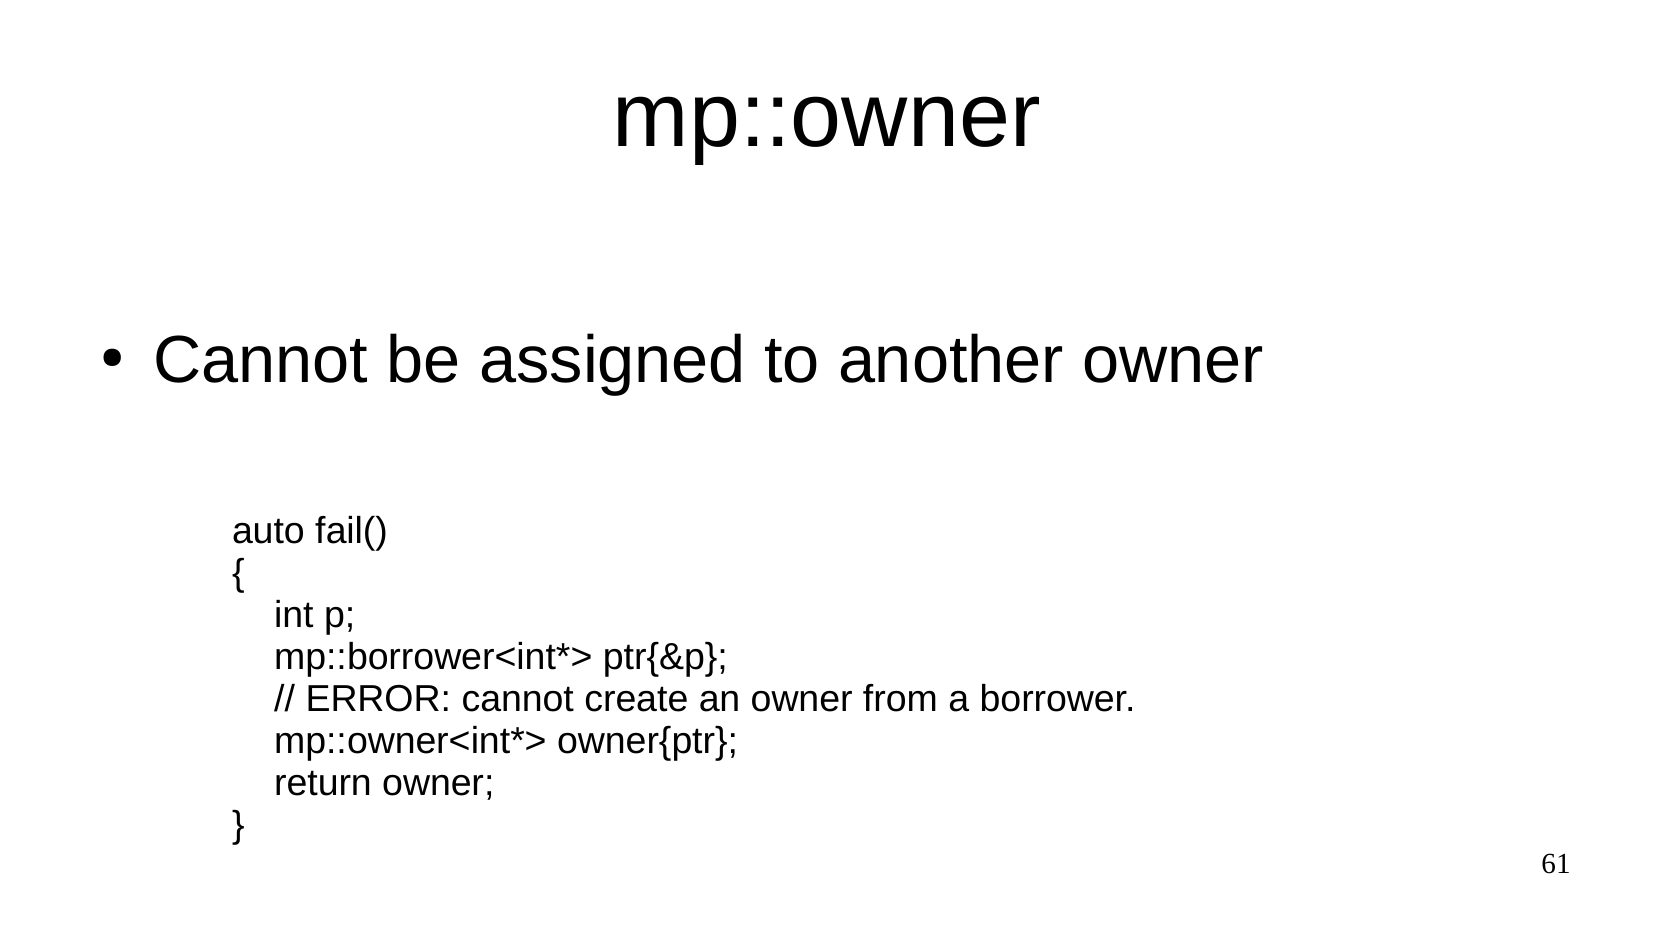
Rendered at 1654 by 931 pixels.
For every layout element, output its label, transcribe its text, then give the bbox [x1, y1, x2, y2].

list Cannot be assigned to another owner [82, 217, 1571, 443]
title mp::owner [82, 37, 1571, 193]
text_box auto fail() { int p; mp::borrower<int*> ptr{&p}; // ERROR: cannot create an owner from a borrower. mp::owner<int*> owner{ptr}; return owner; } [217, 501, 1152, 853]
